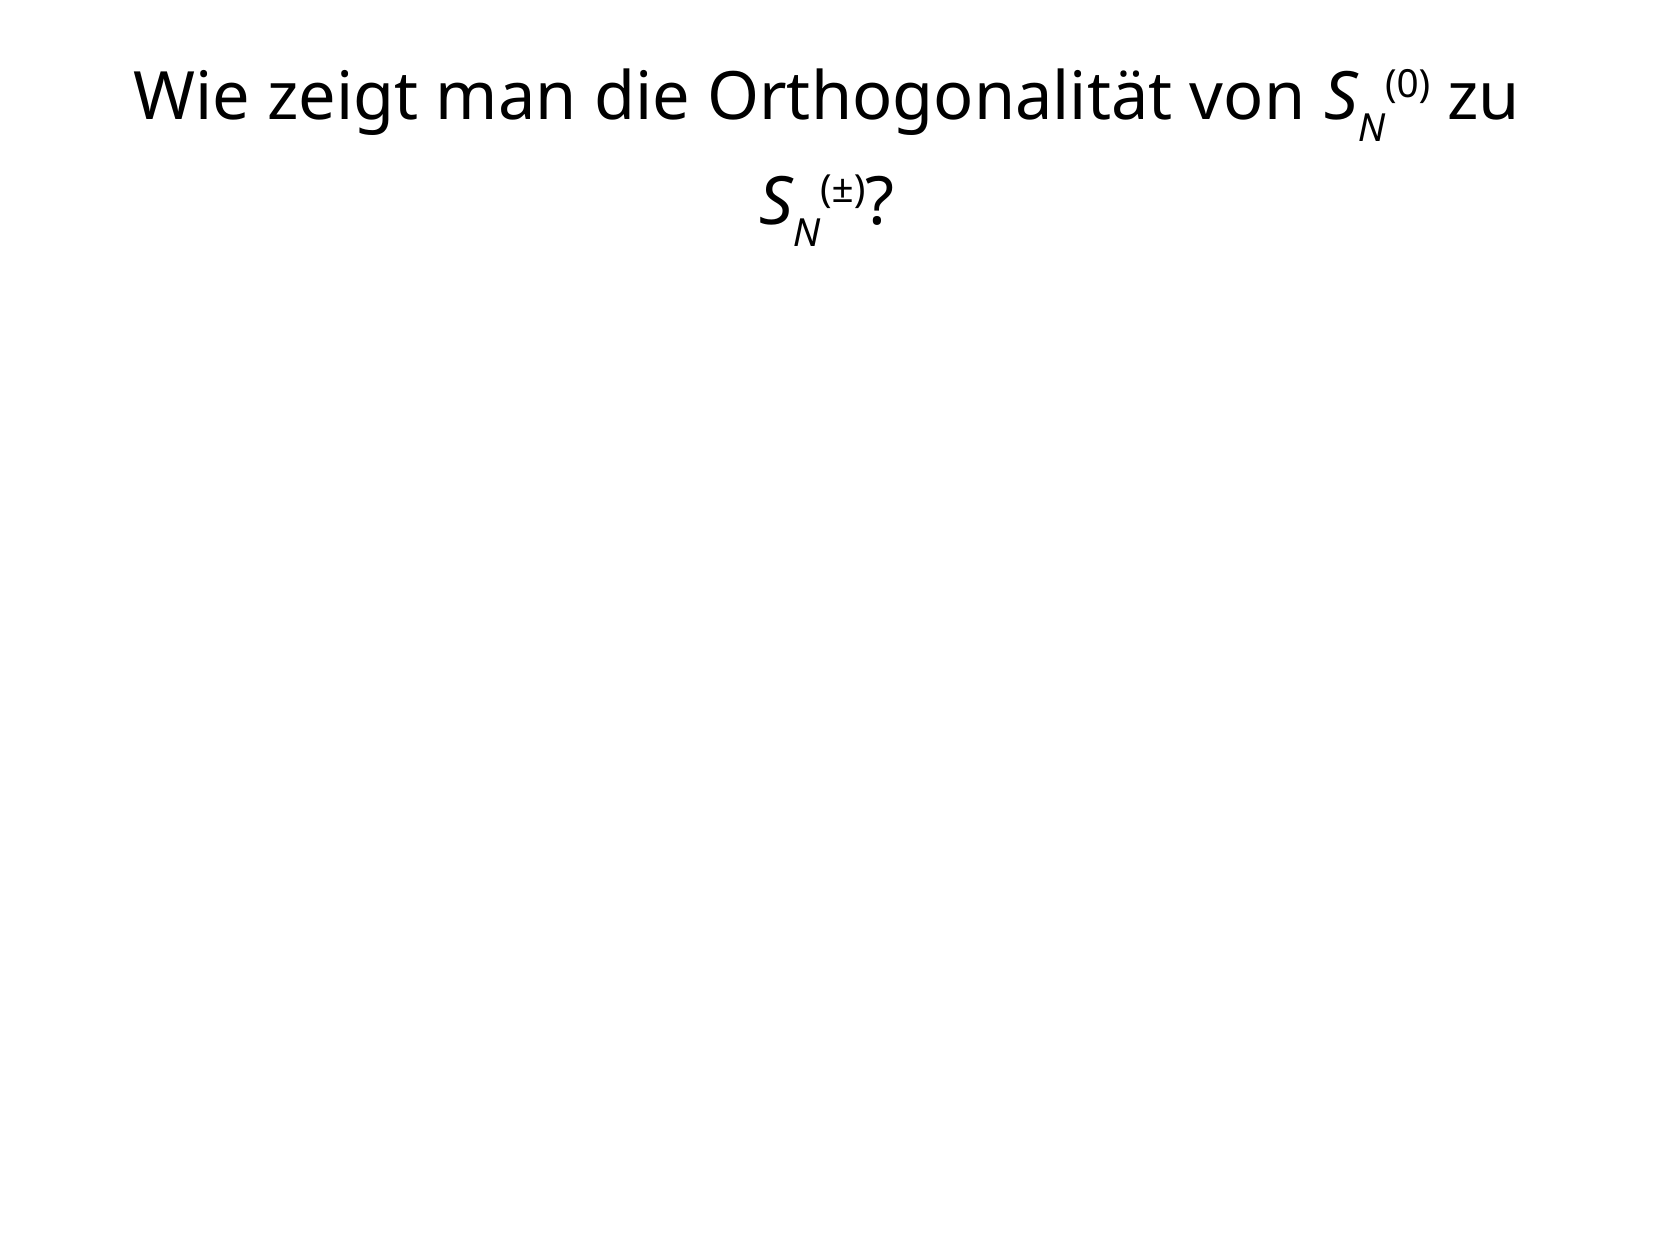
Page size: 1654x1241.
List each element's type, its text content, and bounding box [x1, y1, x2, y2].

title Wie zeigt man die Orthogonalität von SN(0) zu SN(±)? [82, 49, 1571, 257]
